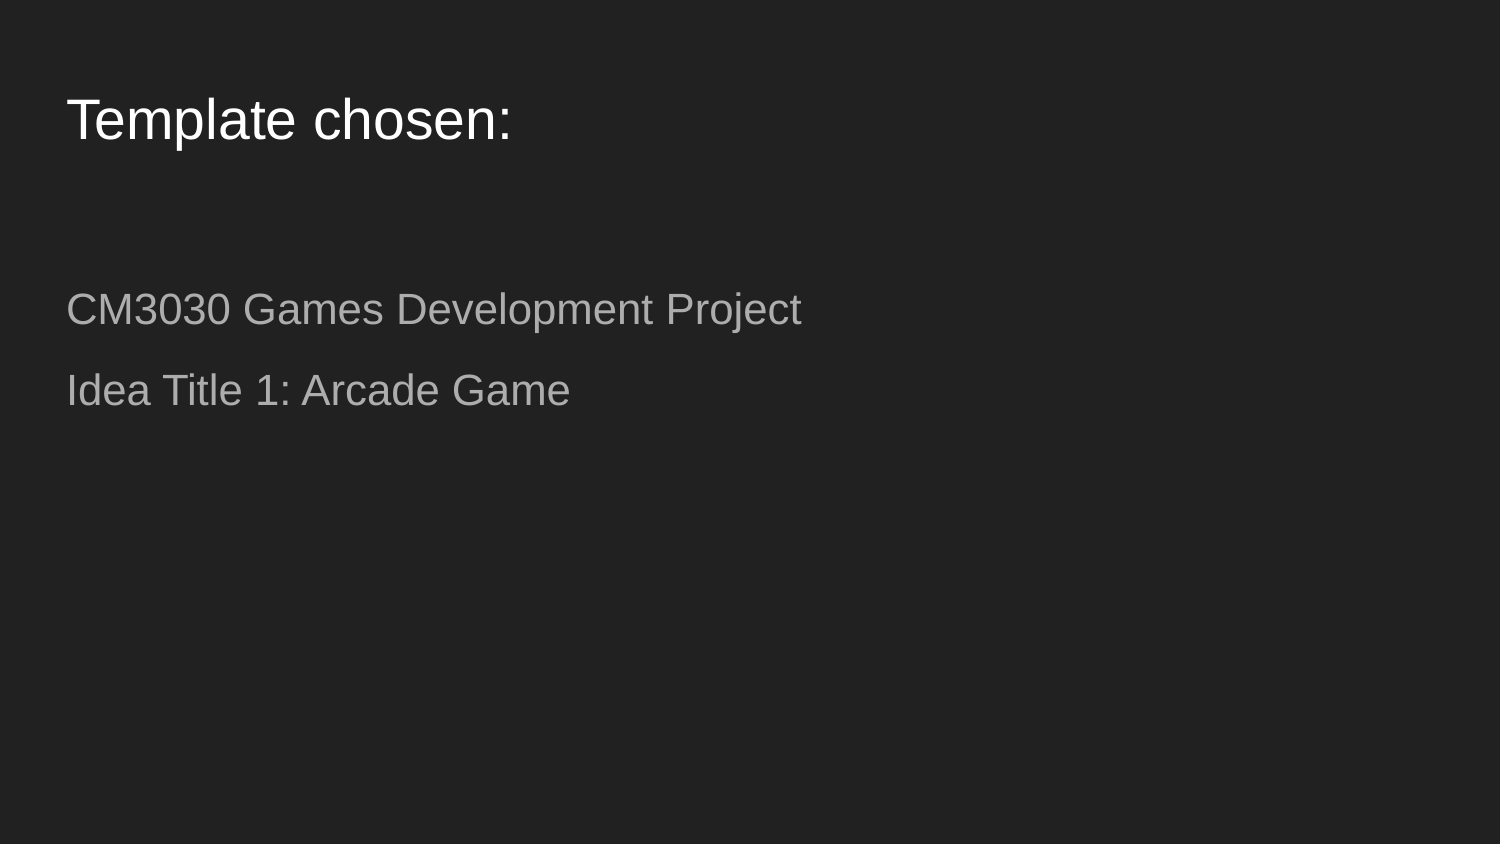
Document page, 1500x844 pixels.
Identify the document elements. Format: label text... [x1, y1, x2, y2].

title Template chosen: [51, 72, 1449, 167]
list CM3030 Games Development Project Idea Title 1: Arcade Game [51, 189, 1449, 750]
